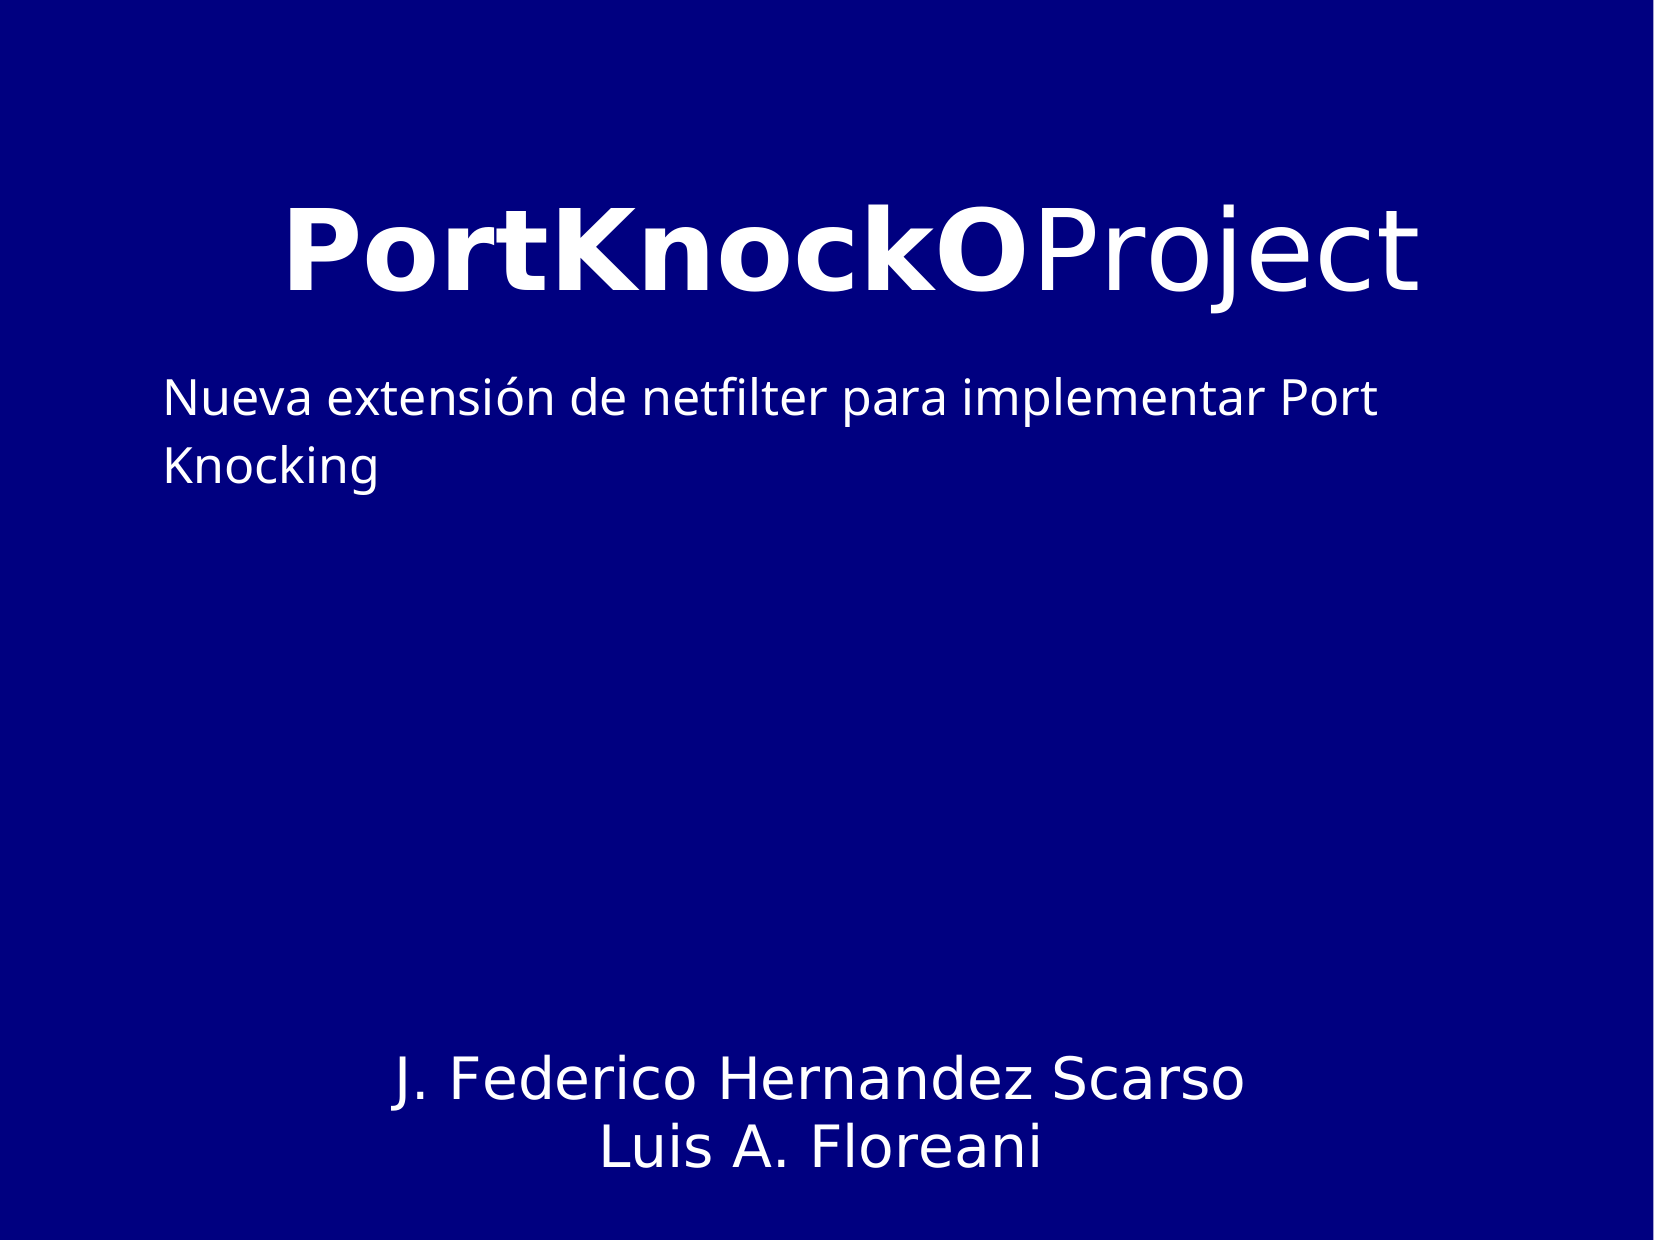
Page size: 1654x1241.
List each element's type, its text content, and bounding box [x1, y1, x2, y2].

text_box Nueva extensión de netfilter para implementar Port Knocking [147, 354, 1536, 430]
text_box J. Federico Hernandez Scarso Luis A. Floreani [377, 1038, 1264, 1189]
text_box PortKnockOProject [265, 178, 1412, 325]
